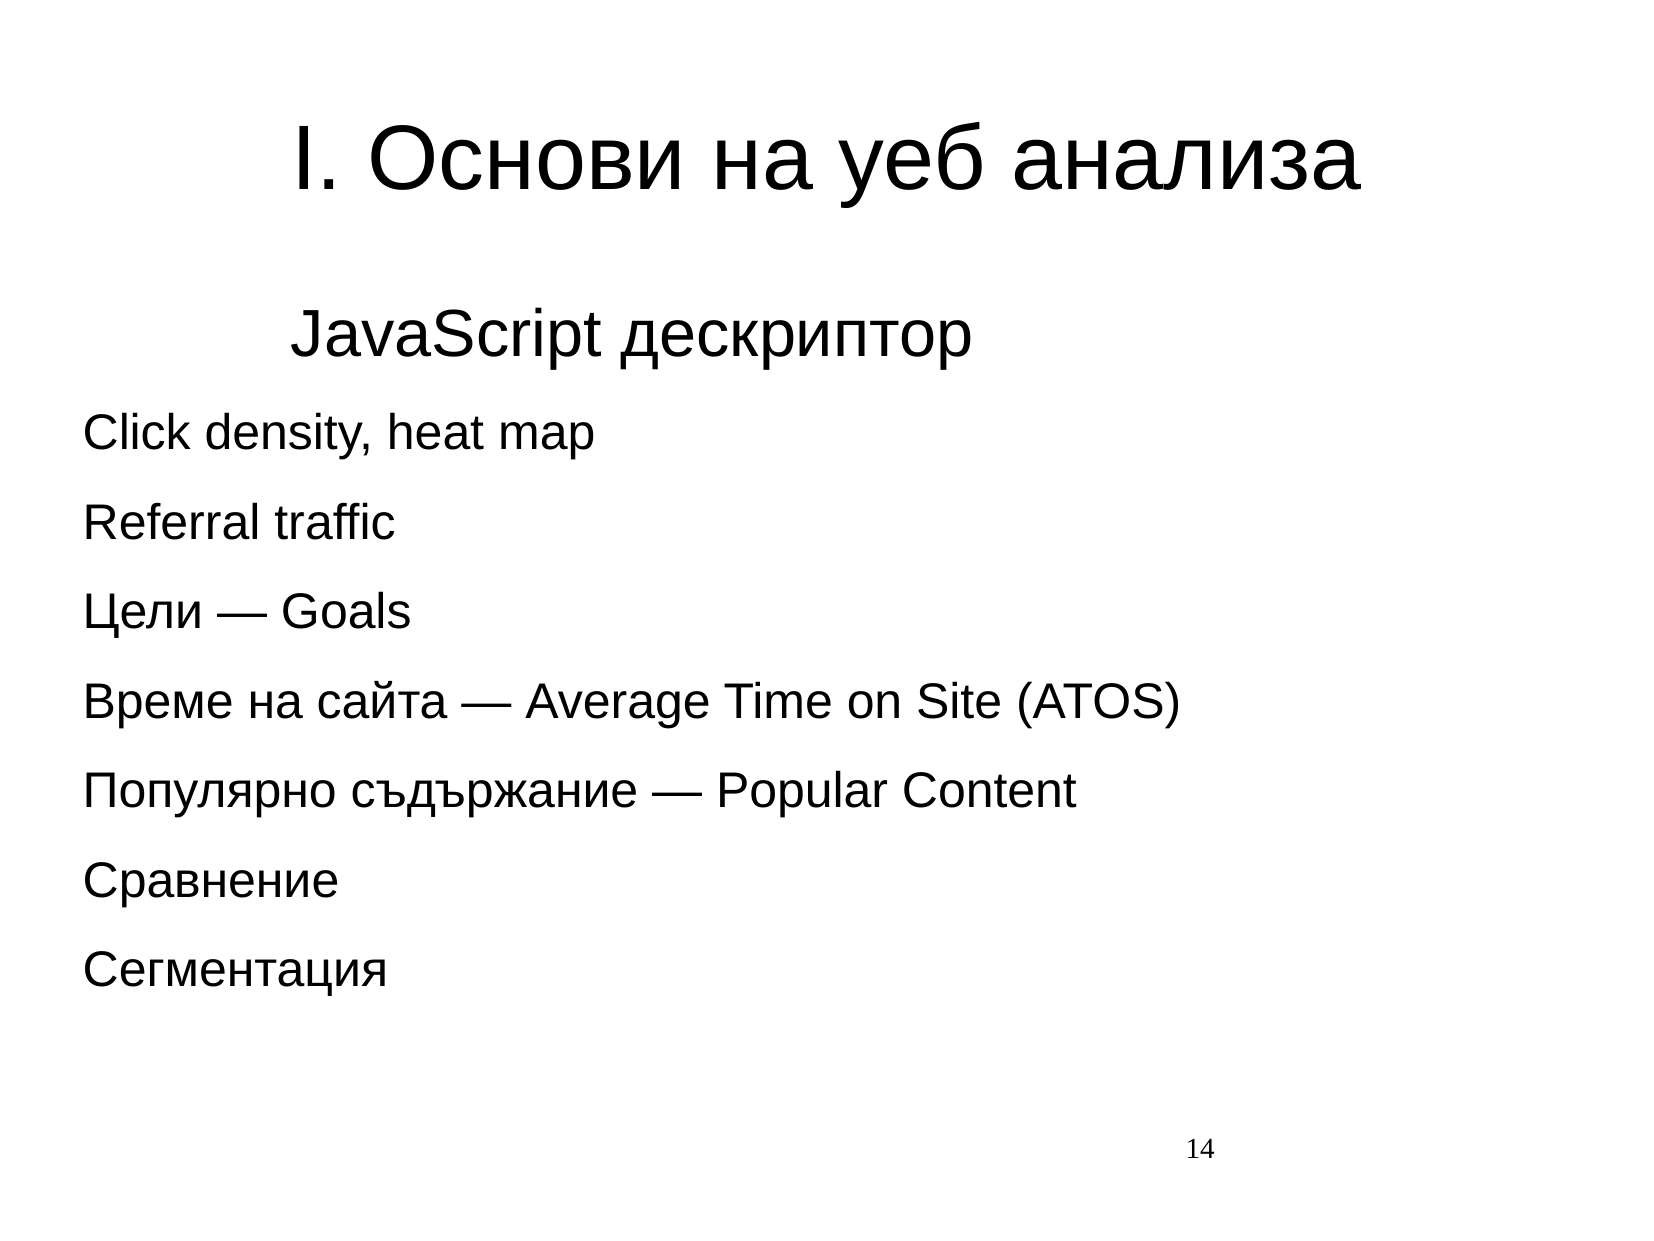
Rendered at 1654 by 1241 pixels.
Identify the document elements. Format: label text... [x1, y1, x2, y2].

title I. Основи на уеб анализа [82, 49, 1571, 257]
text_box [1185, 1133, 1571, 1216]
list JavaScript дескриптор Click density, heat map Referral traffic Цели — Goals Време на сайта — Average Time on Site (ATOS) Популярно съдържание — Popular Content Сравнение Сегментация [82, 290, 1571, 1133]
